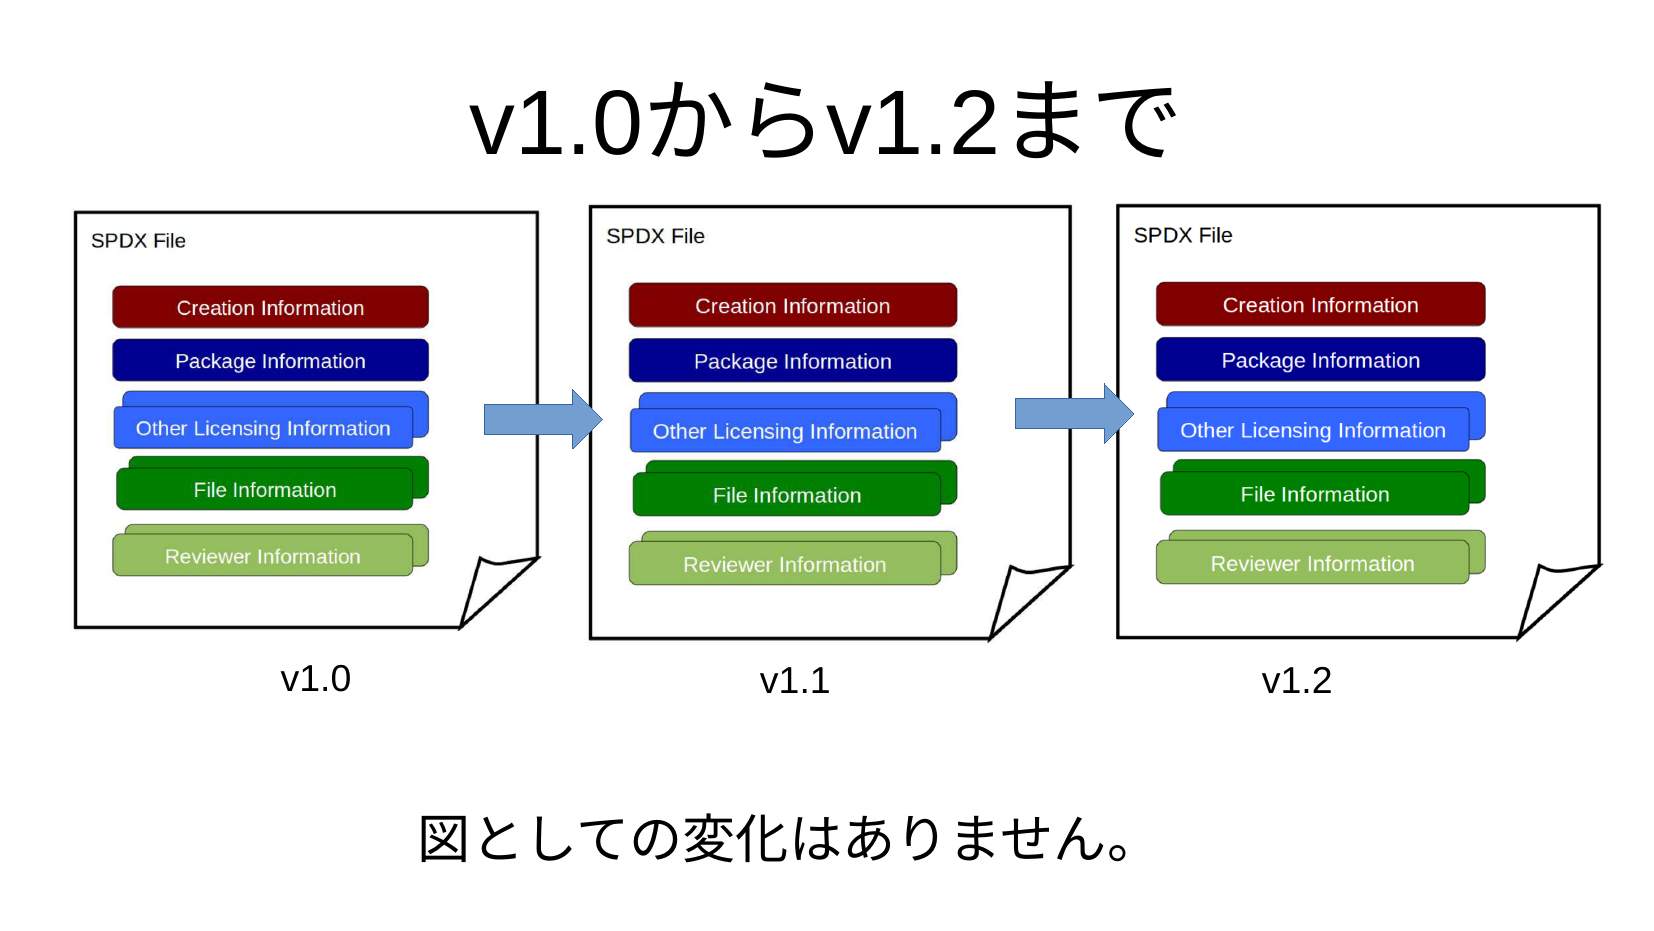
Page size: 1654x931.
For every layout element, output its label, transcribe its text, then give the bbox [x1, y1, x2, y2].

picture [1112, 200, 1606, 644]
text_box [1015, 383, 1134, 444]
picture [70, 206, 544, 631]
list 図としての変化はありません。 [348, 797, 1329, 875]
text_box v1.1 [745, 651, 857, 709]
text_box v1.2 [1247, 651, 1359, 751]
title v1.0からv1.2まで [82, 37, 1571, 193]
picture [584, 200, 1077, 644]
text_box [484, 389, 603, 449]
text_box v1.0 [265, 649, 367, 707]
